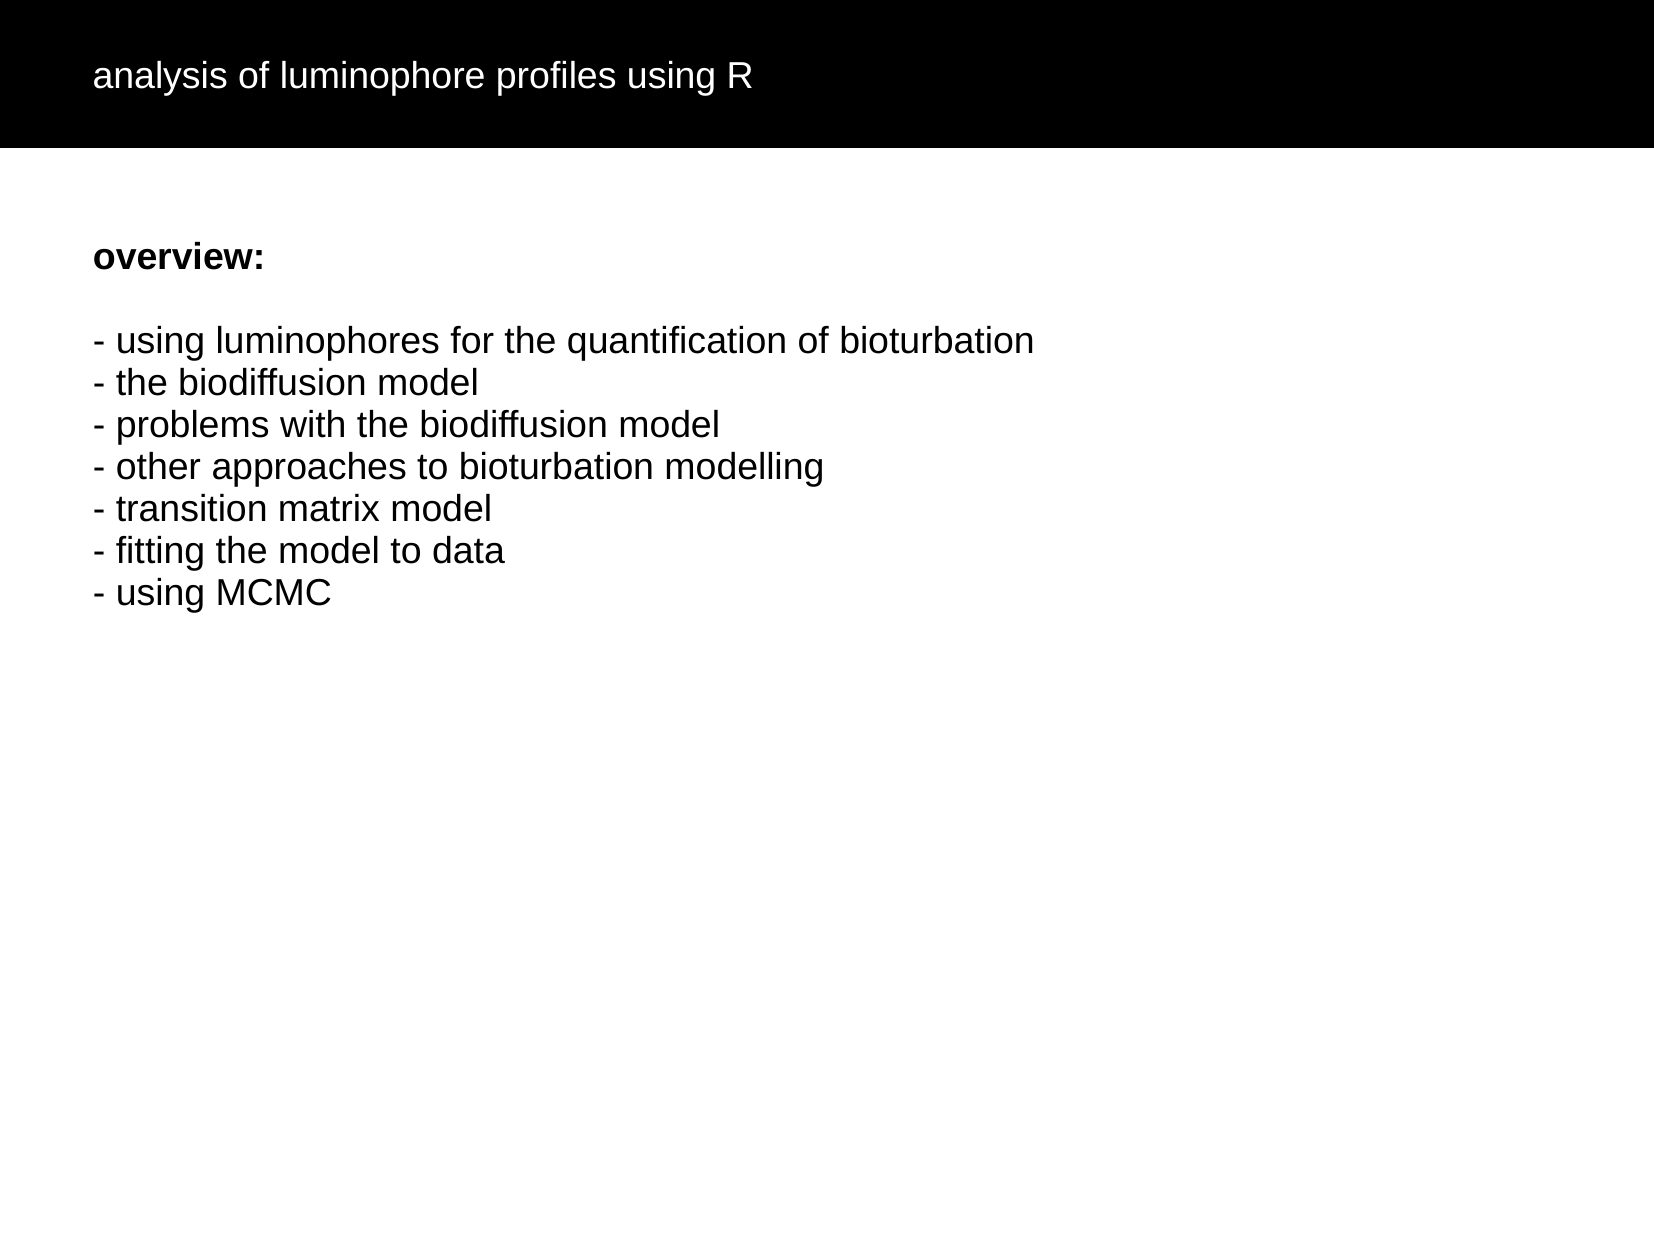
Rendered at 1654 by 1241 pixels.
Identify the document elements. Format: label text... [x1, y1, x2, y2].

text_box [0, 0, 1654, 148]
text_box overview: - using luminophores for the quantification of bioturbation - the biodiffusion model - problems with the biodiffusion model - other approaches to bioturbation modelling - transition matrix model - fitting the model to data - using MCMC [78, 228, 1050, 708]
text_box analysis of luminophore profiles using R [77, 46, 769, 104]
